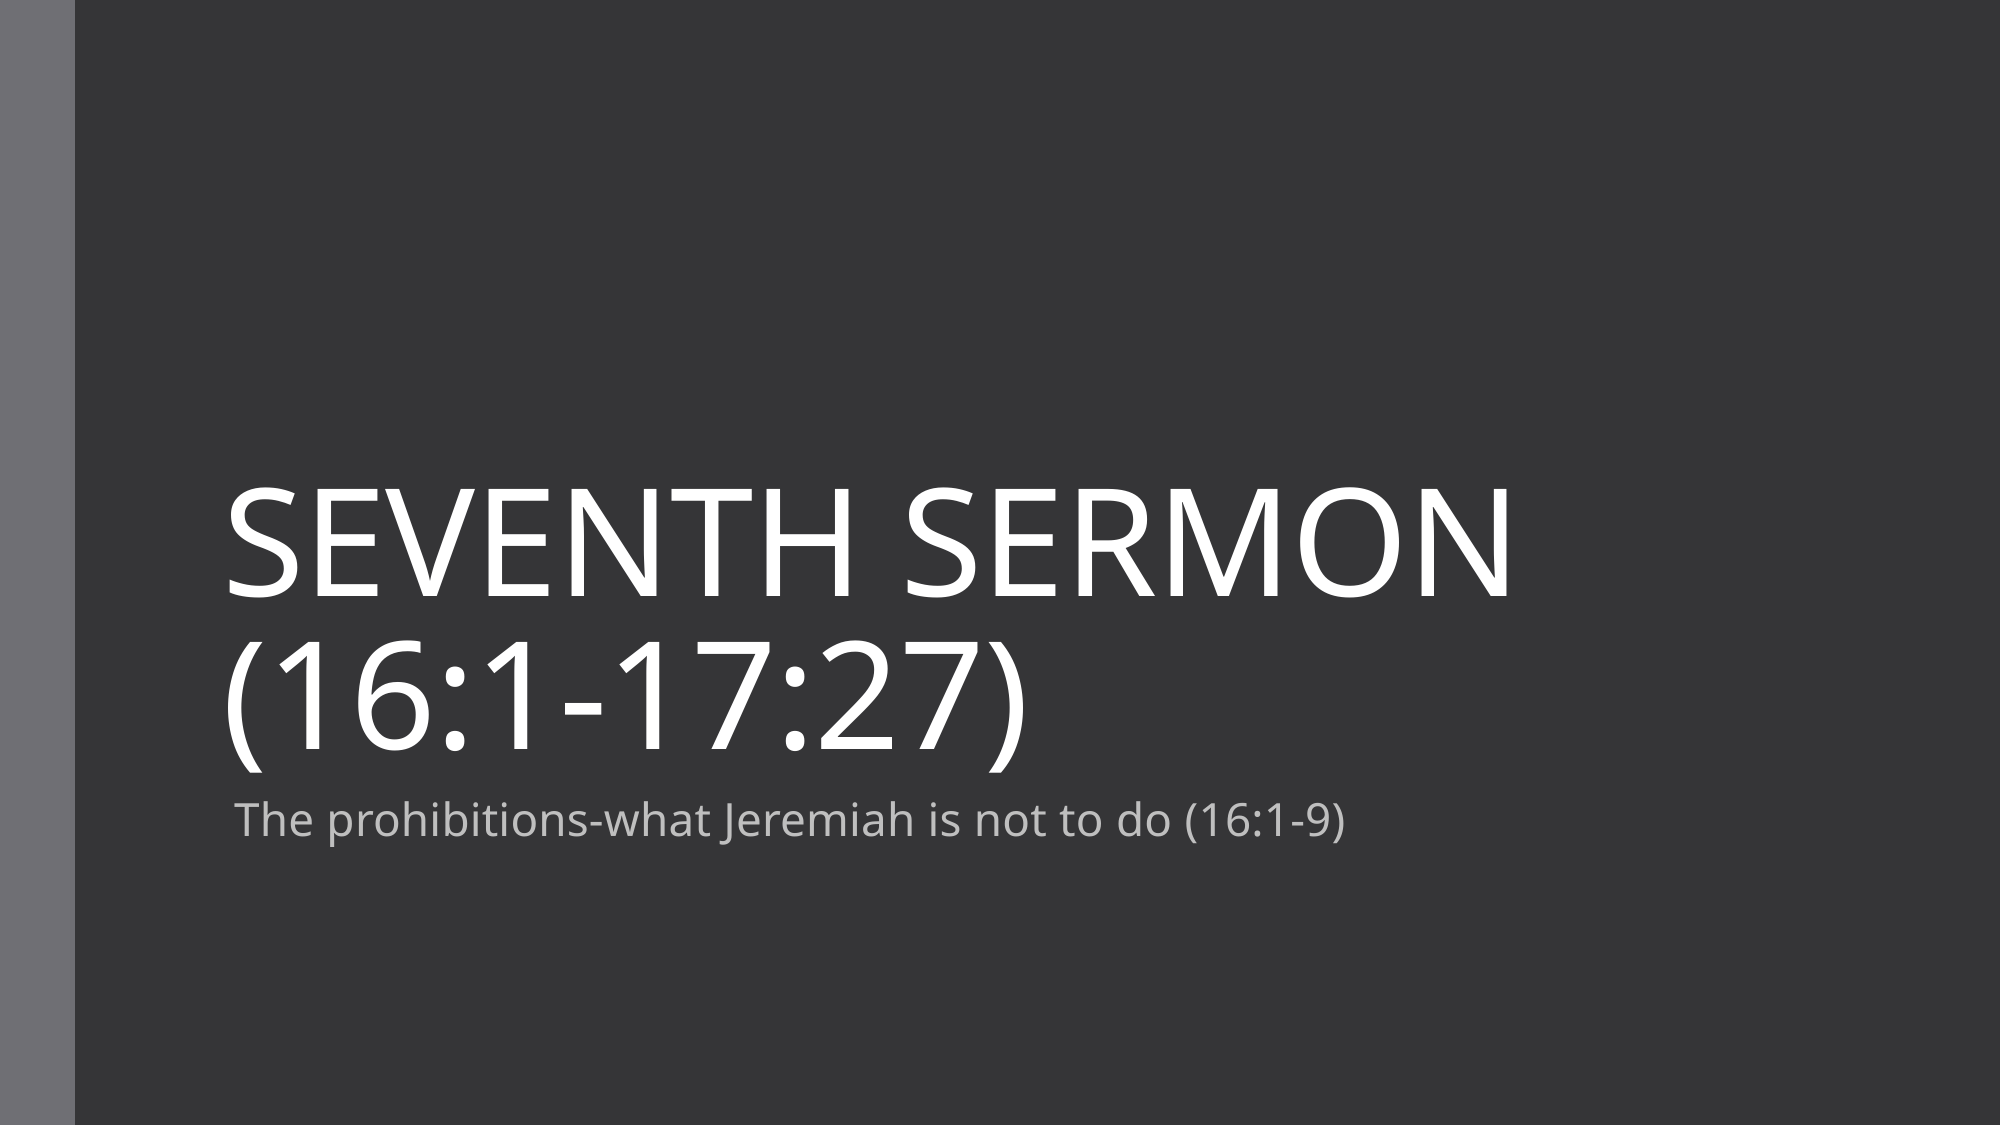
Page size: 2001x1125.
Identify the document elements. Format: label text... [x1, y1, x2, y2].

subtitle The prohibitions-what Jeremiah is not to do (16:1-9) [206, 787, 1752, 1066]
title SEVENTH SERMON (16:1-17:27) [206, 124, 1752, 787]
